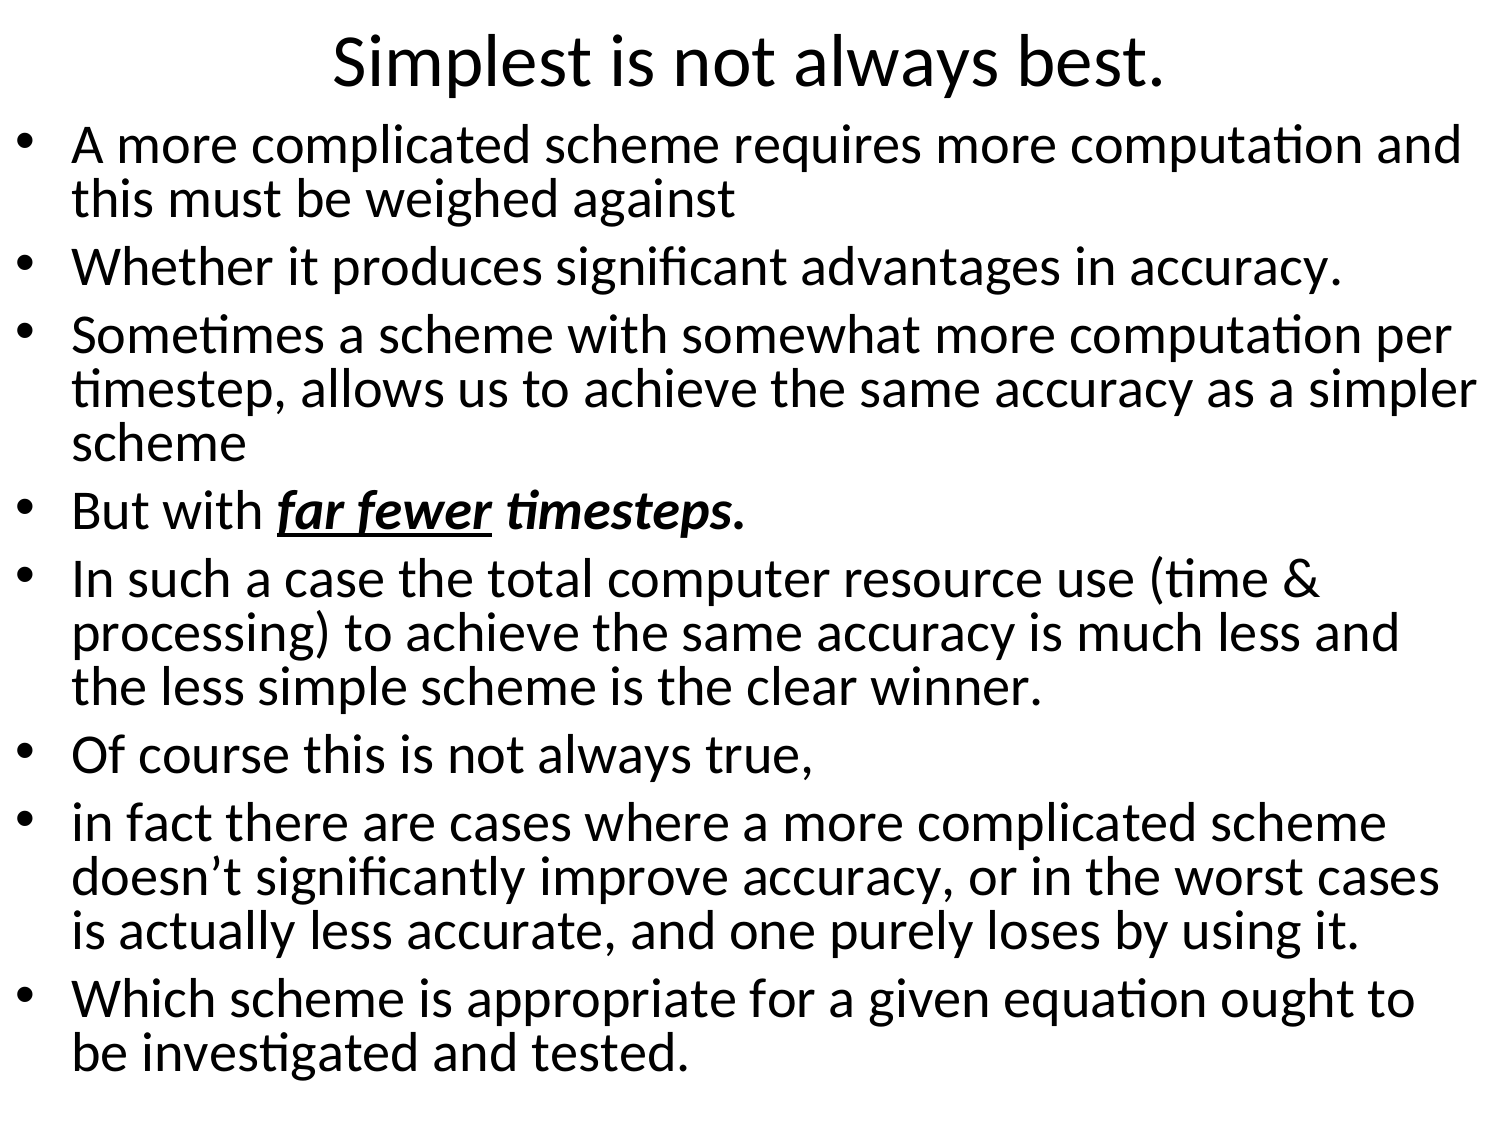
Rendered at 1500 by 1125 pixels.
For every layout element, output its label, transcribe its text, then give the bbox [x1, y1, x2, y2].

title Simplest is not always best. [75, 0, 1426, 112]
list A more complicated scheme requires more computation and this must be weighed against Whether it produces significant advantages in accuracy. Sometimes a scheme with somewhat more computation per timestep, allows us to achieve the same accuracy as a simpler scheme But with far fewer timesteps. In such a case the total computer resource use (time & processing) to achieve the same accuracy is much less and the less simple scheme is the clear winner. Of course this is not always true, in fact there are cases where a more complicated scheme doesn’t significantly improve accuracy, or in the worst cases is actually less accurate, and one purely loses by using it. Which scheme is appropriate for a given equation ought to be investigated and tested. [0, 112, 1500, 1113]
